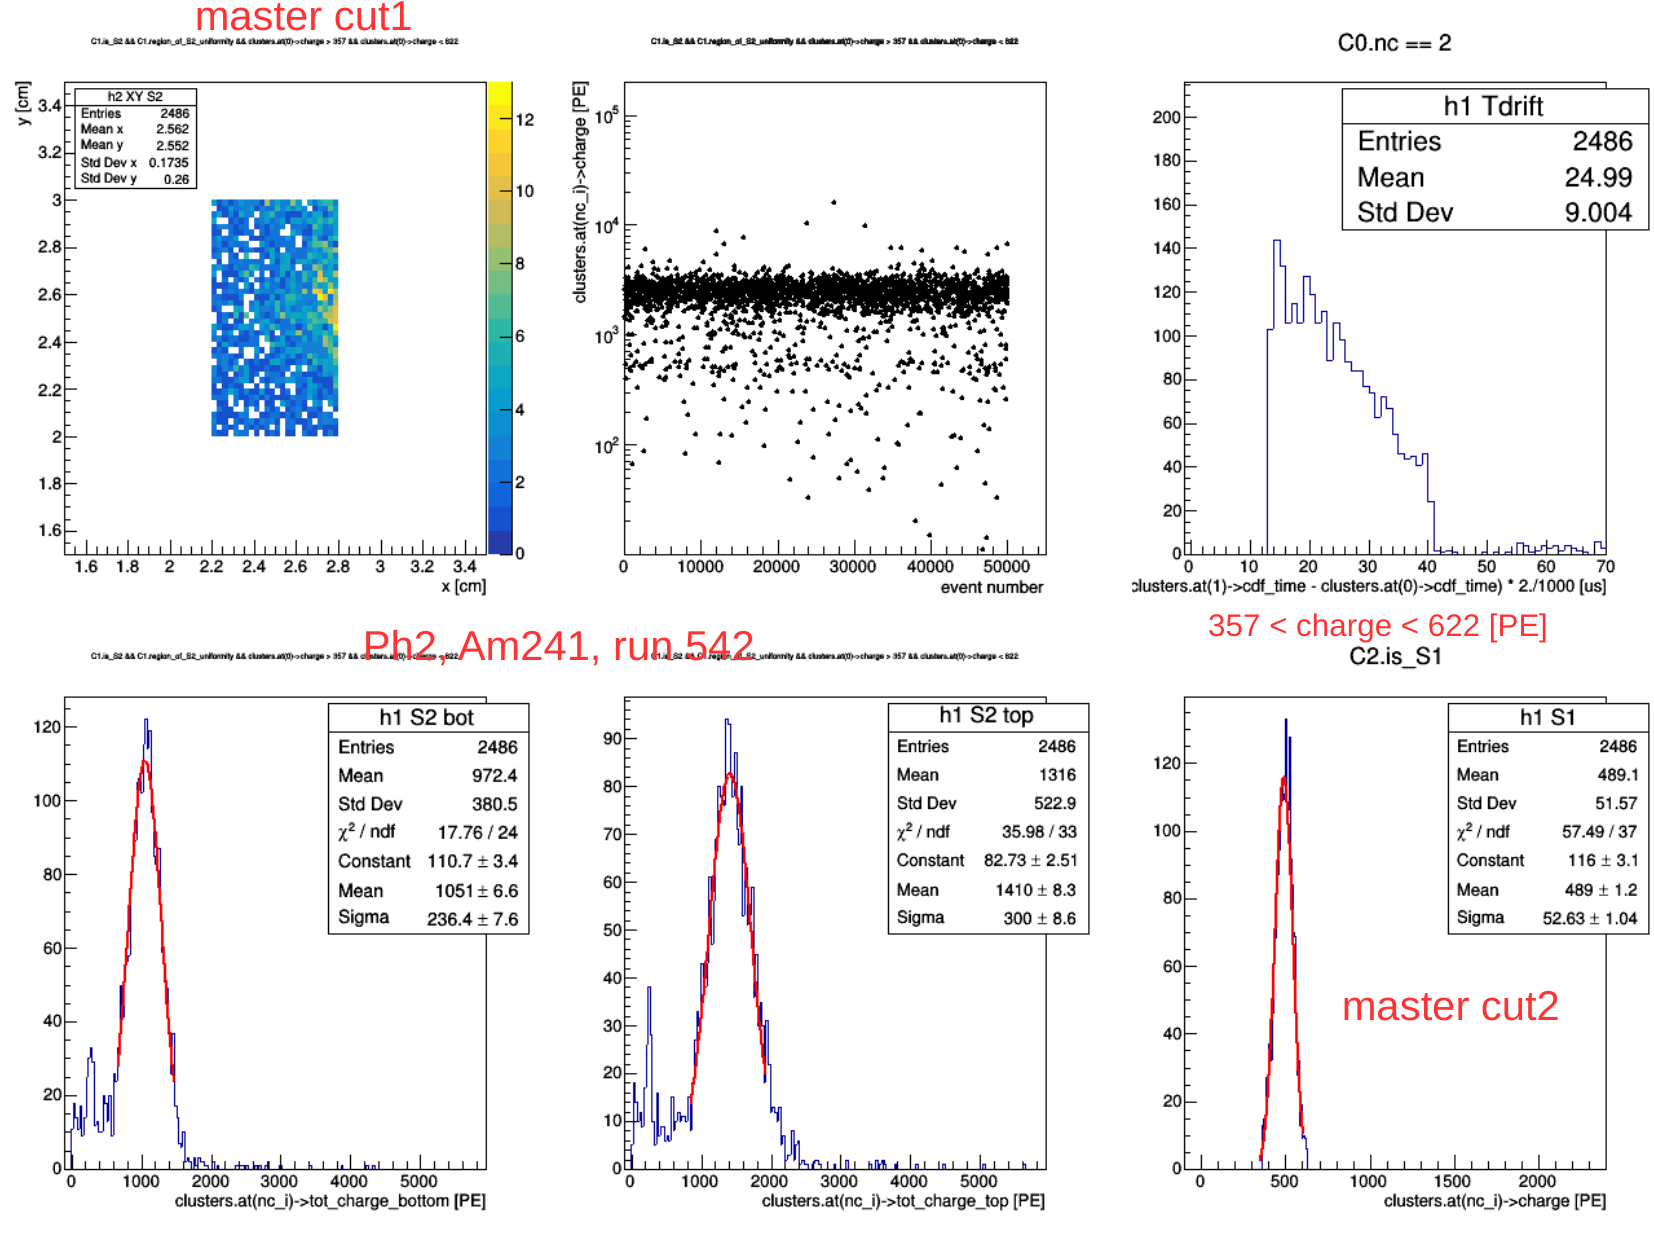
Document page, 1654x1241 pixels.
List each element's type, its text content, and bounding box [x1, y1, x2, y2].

text_box Ph2, Am241, run 542 [218, 615, 901, 751]
text_box 357 < charge < 622 [PE] [1097, 600, 1654, 736]
picture [6, 21, 1654, 1226]
text_box master cut2 [1110, 975, 1654, 1111]
text_box master cut1 [0, 0, 646, 121]
